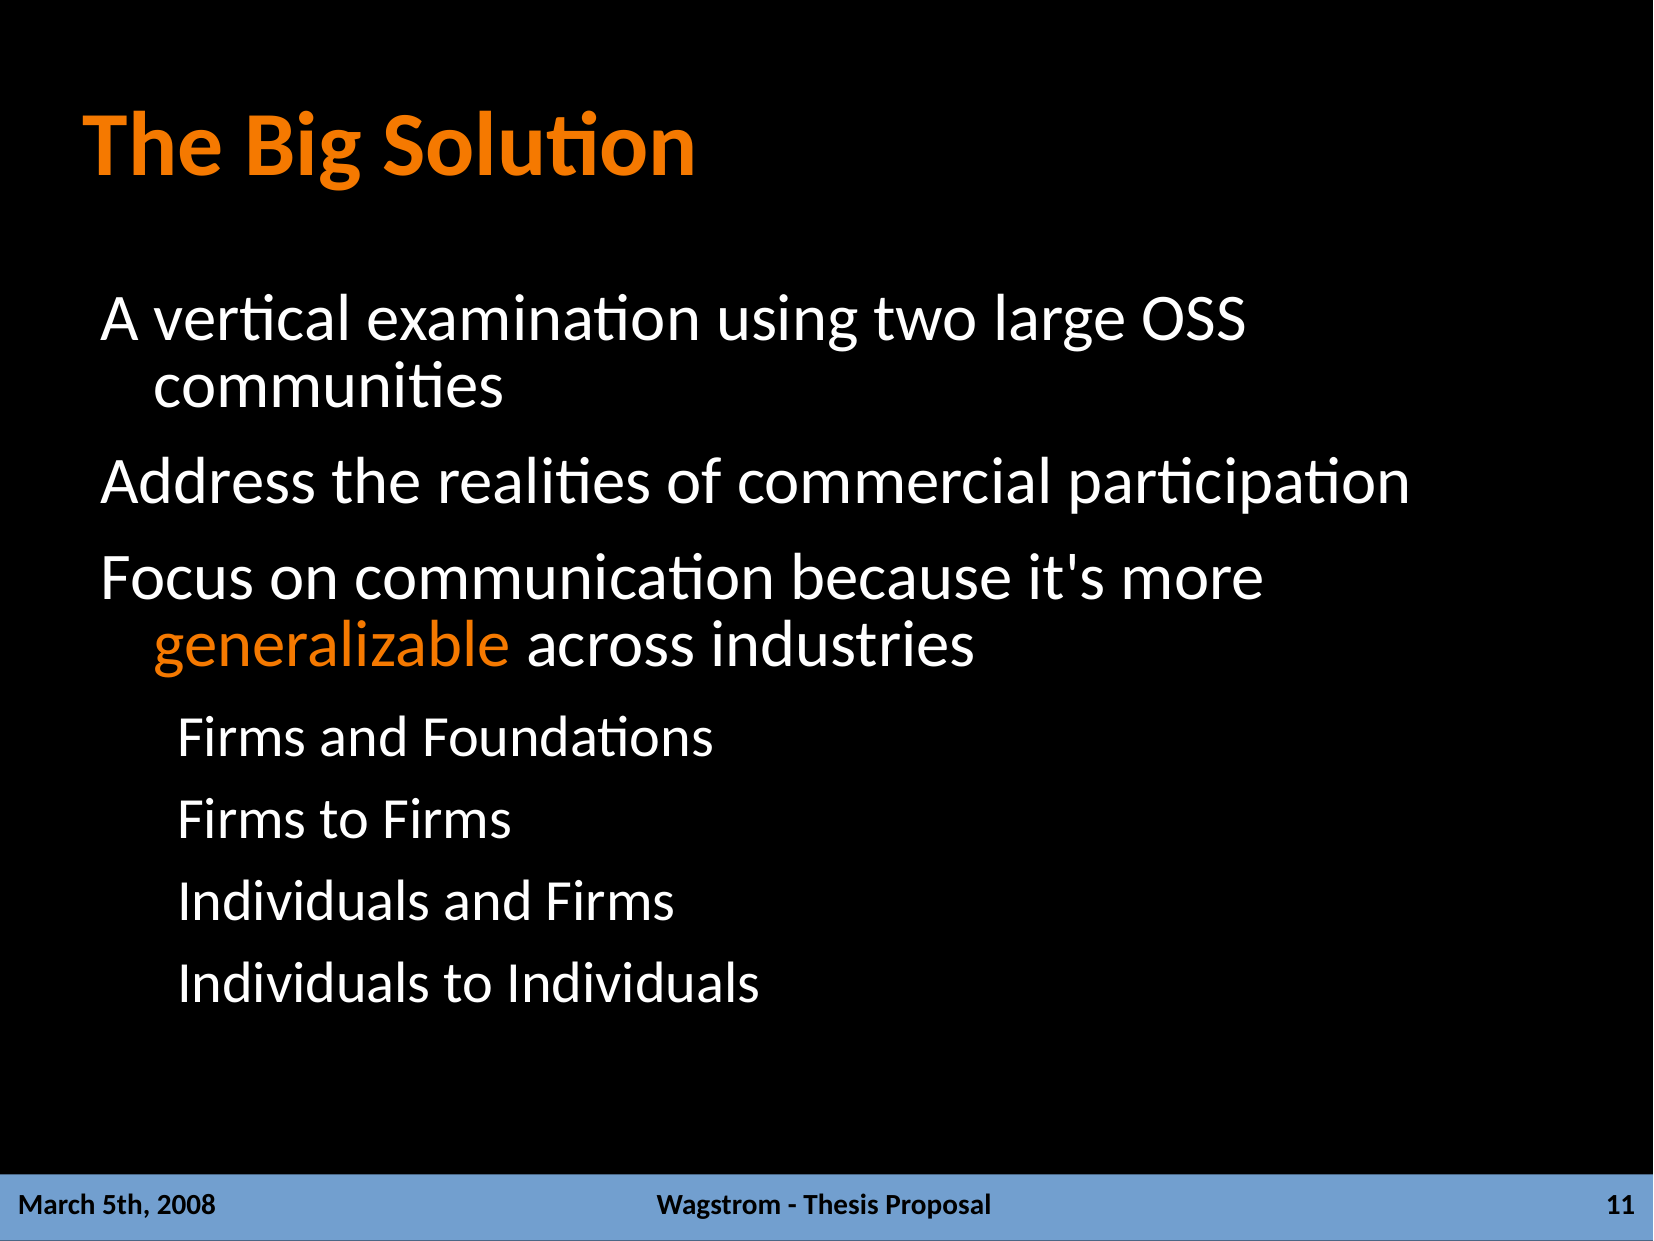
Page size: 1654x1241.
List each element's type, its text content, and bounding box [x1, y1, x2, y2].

list A vertical examination using two large OSS communities Address the realities of commercial participation Focus on communication because it's more generalizable across industries Firms and Foundations Firms to Firms Individuals and Firms Individuals to Individuals [82, 290, 1571, 1143]
title The Big Solution [82, 56, 1571, 250]
